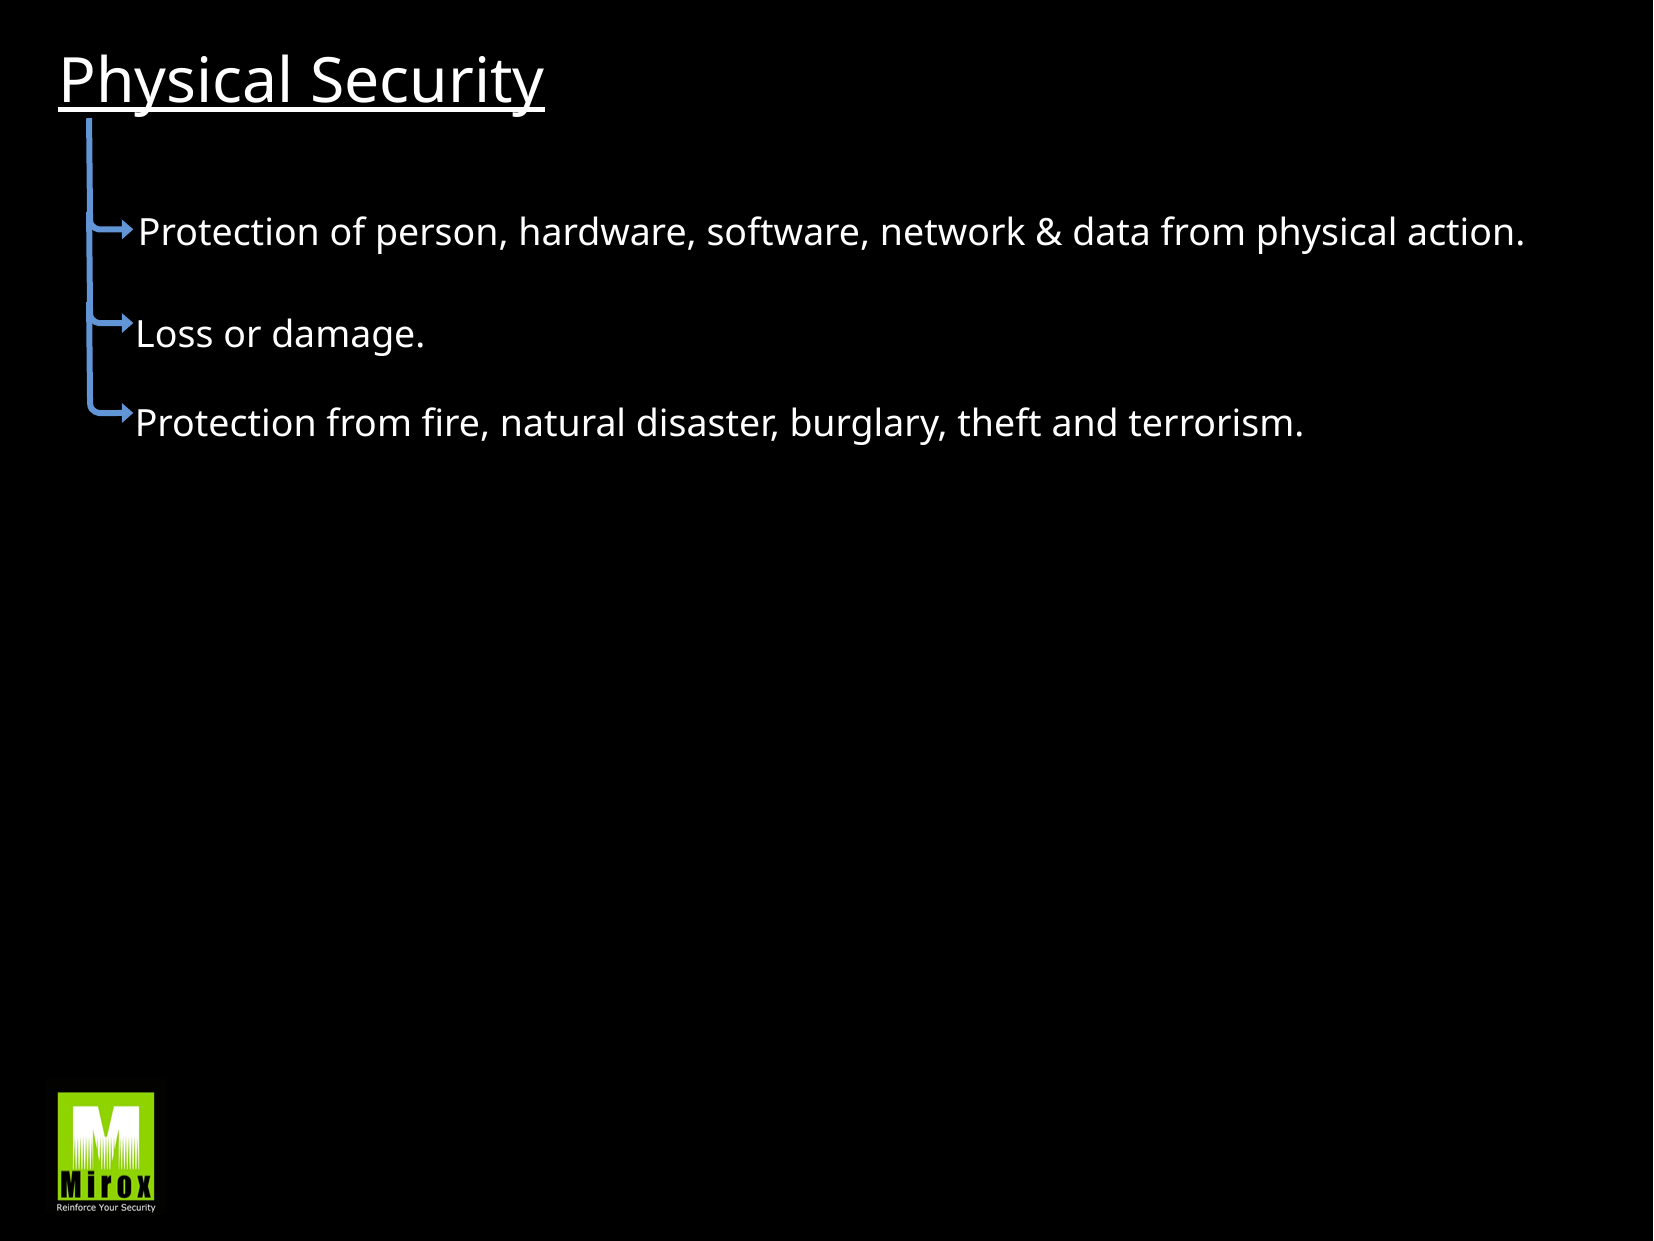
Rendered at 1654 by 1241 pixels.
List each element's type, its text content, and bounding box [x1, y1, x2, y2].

picture [45, 1079, 167, 1214]
text_box Loss or damage. [135, 300, 1561, 361]
text_box Physical Security [43, 28, 1110, 121]
text_box Protection from fire, natural disaster, burglary, theft and terrorism. [120, 389, 1560, 451]
text_box Protection of person, hardware, software, network & data from physical action. [135, 198, 1653, 260]
picture [84, 116, 136, 424]
